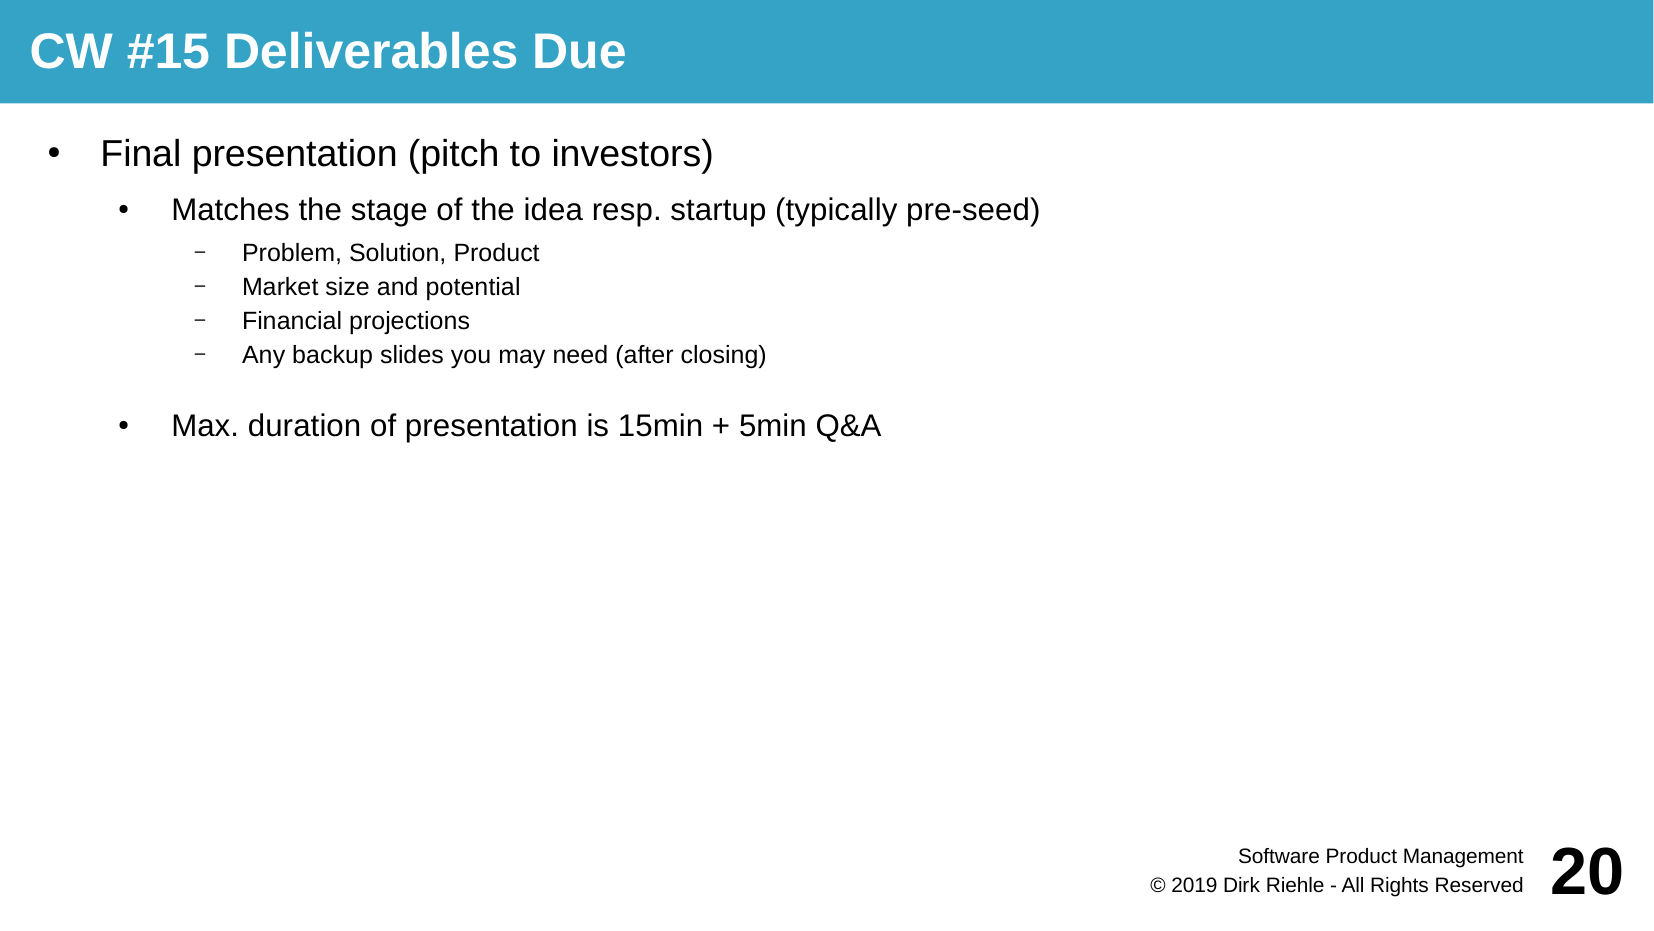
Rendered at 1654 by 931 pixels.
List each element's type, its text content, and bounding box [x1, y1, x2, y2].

list Final presentation (pitch to investors) Matches the stage of the idea resp. startup (typically pre-seed) Problem, Solution, Product Market size and potential Financial projections Any backup slides you may need (after closing) Max. duration of presentation is 15min + 5min Q&A [29, 132, 1625, 813]
title CW #15 Deliverables Due [0, 0, 1654, 104]
